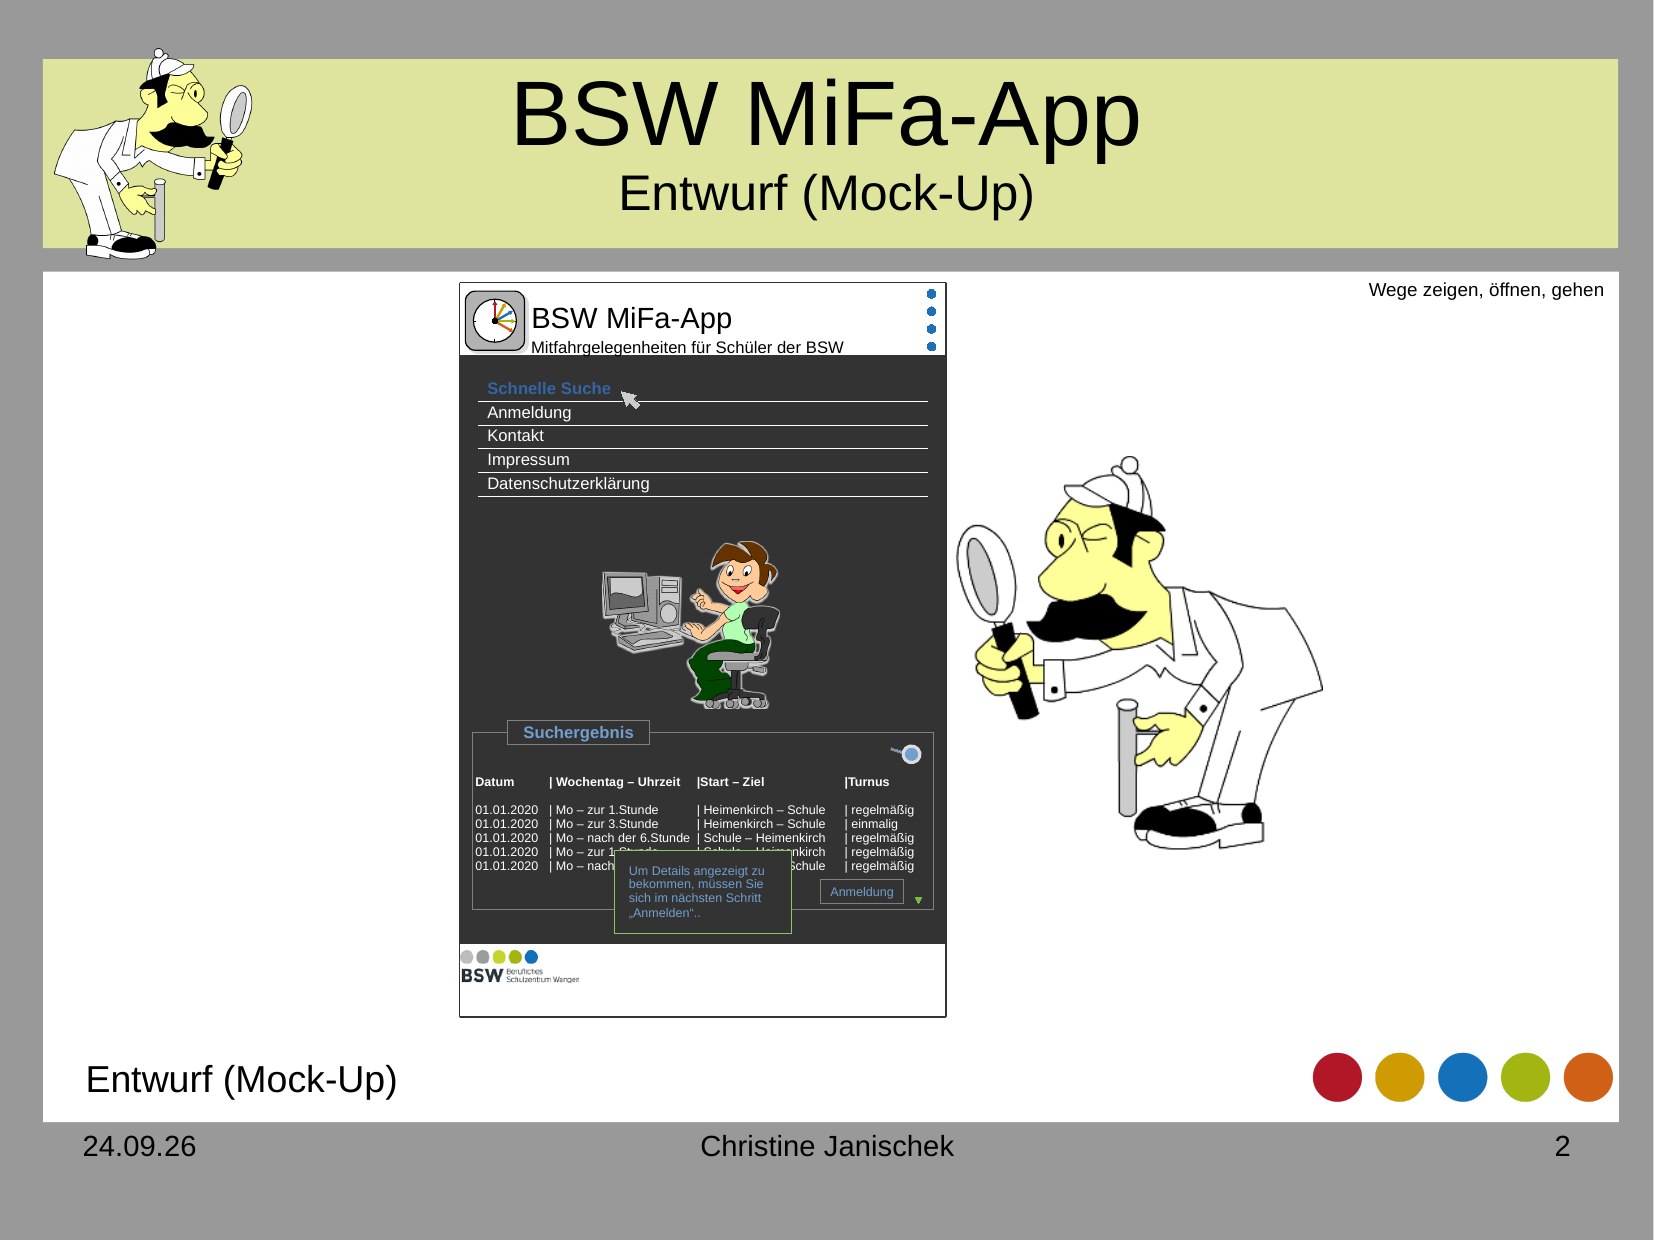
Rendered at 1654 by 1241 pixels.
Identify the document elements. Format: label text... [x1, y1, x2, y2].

text_box Impressum [472, 442, 591, 466]
text_box Kontakt [472, 419, 591, 442]
text_box Datum | Wochentag – Uhrzeit |Start – Ziel |Turnus 01.01.2020 | Mo – zur 1.Stunde | Heimenkirch – Schule | regelmäßig 01.01.2020 | Mo – zur 3.Stunde | Heimenkirch – Schule | einmalig 01.01.2020 | Mo – nach der 6.Stunde | Schule – Heimenkirch | regelmäßig 01.01.2020 | Mo – zur 1.Stunde | Schule – Heimenkirch | regelmäßig 01.01.2020 | Mo – nach der 9.Stunde | Heimenkirch – Schule | regelmäßig [460, 767, 945, 898]
text_box [473, 898, 614, 909]
picture [1311, 1051, 1616, 1106]
text_box Anmeldung [820, 879, 904, 904]
text_box [473, 733, 933, 767]
text_box Um Details angezeigt zu bekommen, müssen Sie sich im nächsten Schritt „Anmelden“.. [614, 850, 792, 934]
text_box Schnelle Suche [472, 372, 638, 406]
picture [460, 950, 579, 983]
picture [602, 541, 780, 709]
text_box [460, 283, 945, 767]
text_box [792, 898, 933, 909]
text_box BSW MiFa-App [523, 294, 751, 330]
text_box Suchergebnis [507, 720, 650, 745]
picture [54, 48, 253, 260]
text_box [460, 898, 945, 1016]
text_box Entwurf (Mock-Up) [70, 1051, 887, 1109]
picture [955, 456, 1323, 851]
text_box Mitfahrgelegenheiten für Schüler der BSW [516, 330, 875, 384]
title BSW MiFa-App Entwurf (Mock-Up) [82, 62, 1571, 221]
text_box Datenschutzerklärung [472, 466, 674, 501]
text_box Anmeldung [472, 406, 591, 419]
